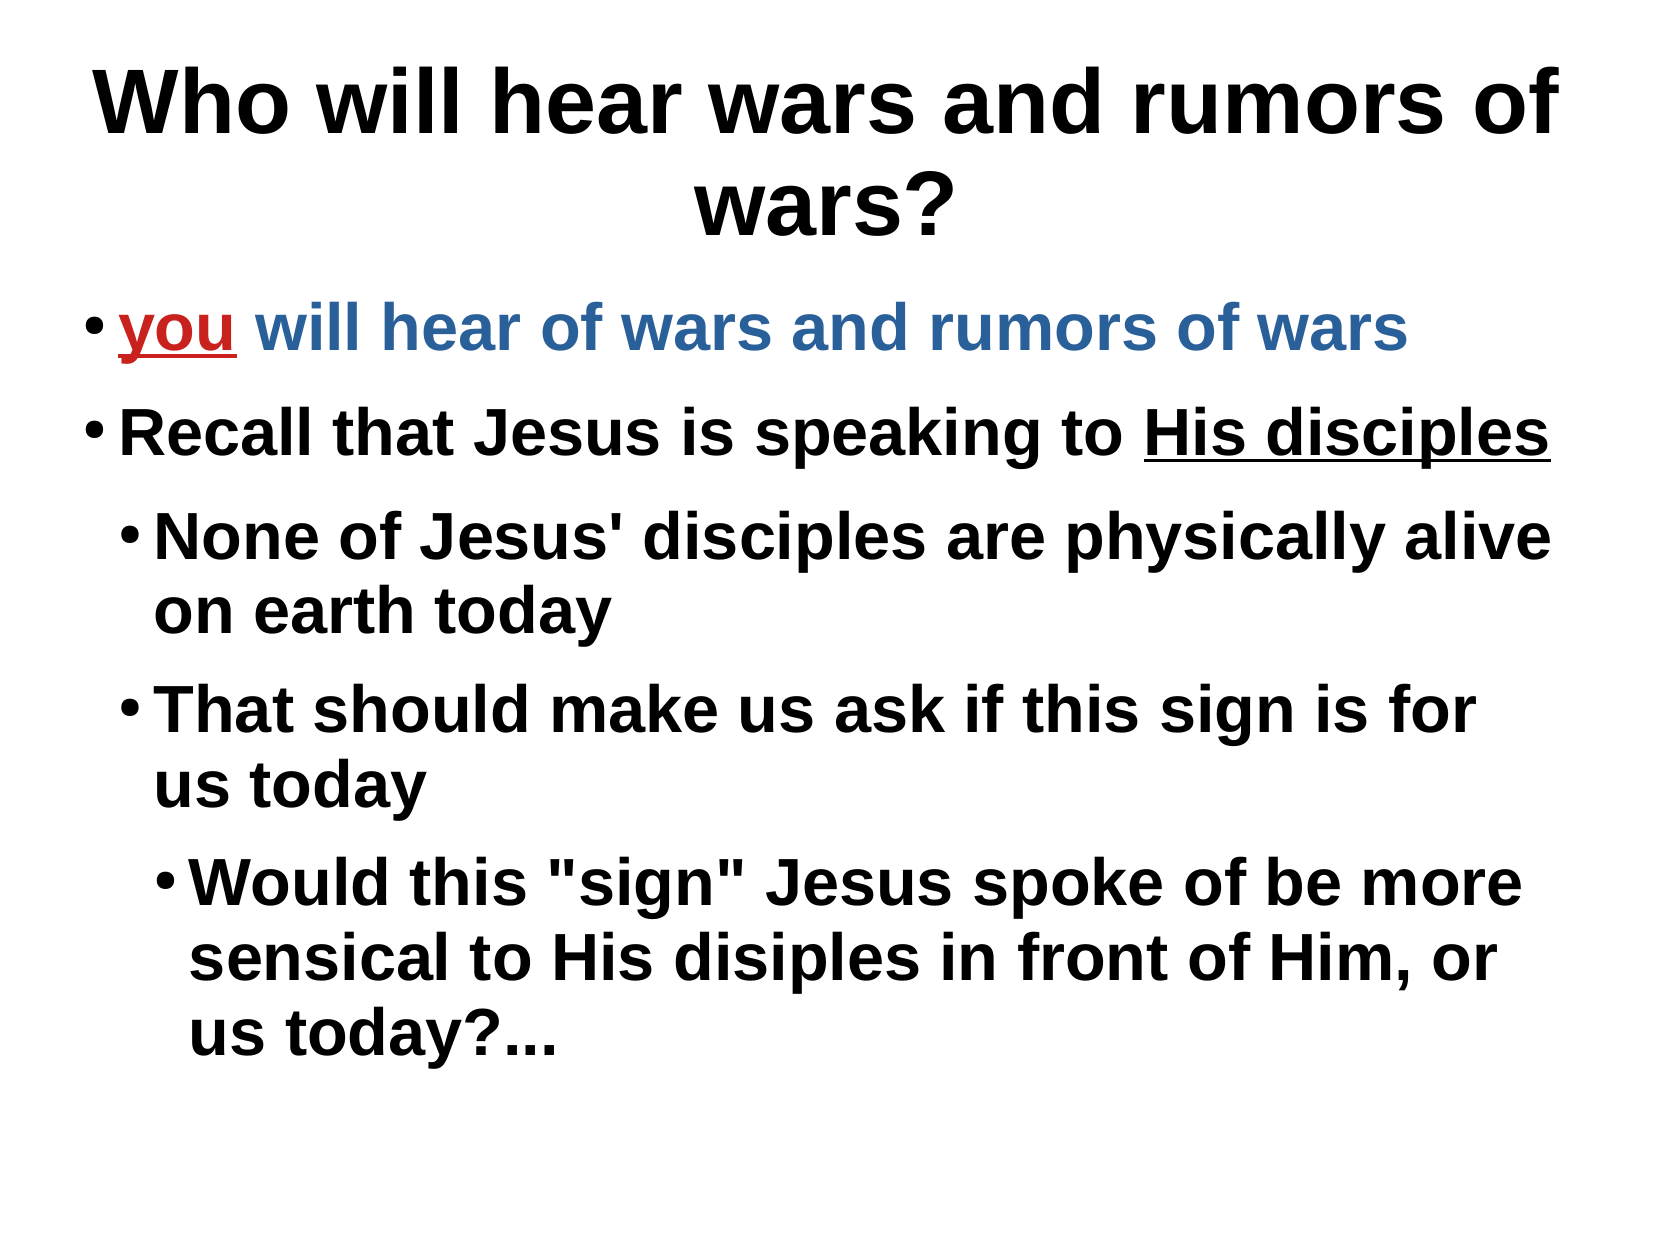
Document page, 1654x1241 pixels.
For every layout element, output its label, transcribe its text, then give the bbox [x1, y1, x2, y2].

list you will hear of wars and rumors of wars Recall that Jesus is speaking to His disciples None of Jesus' disciples are physically alive on earth today That should make us ask if this sign is for us today Would this "sign" Jesus spoke of be more sensical to His disiples in front of Him, or us today?... [82, 290, 1571, 1052]
title Who will hear wars and rumors of wars? [82, 49, 1571, 257]
